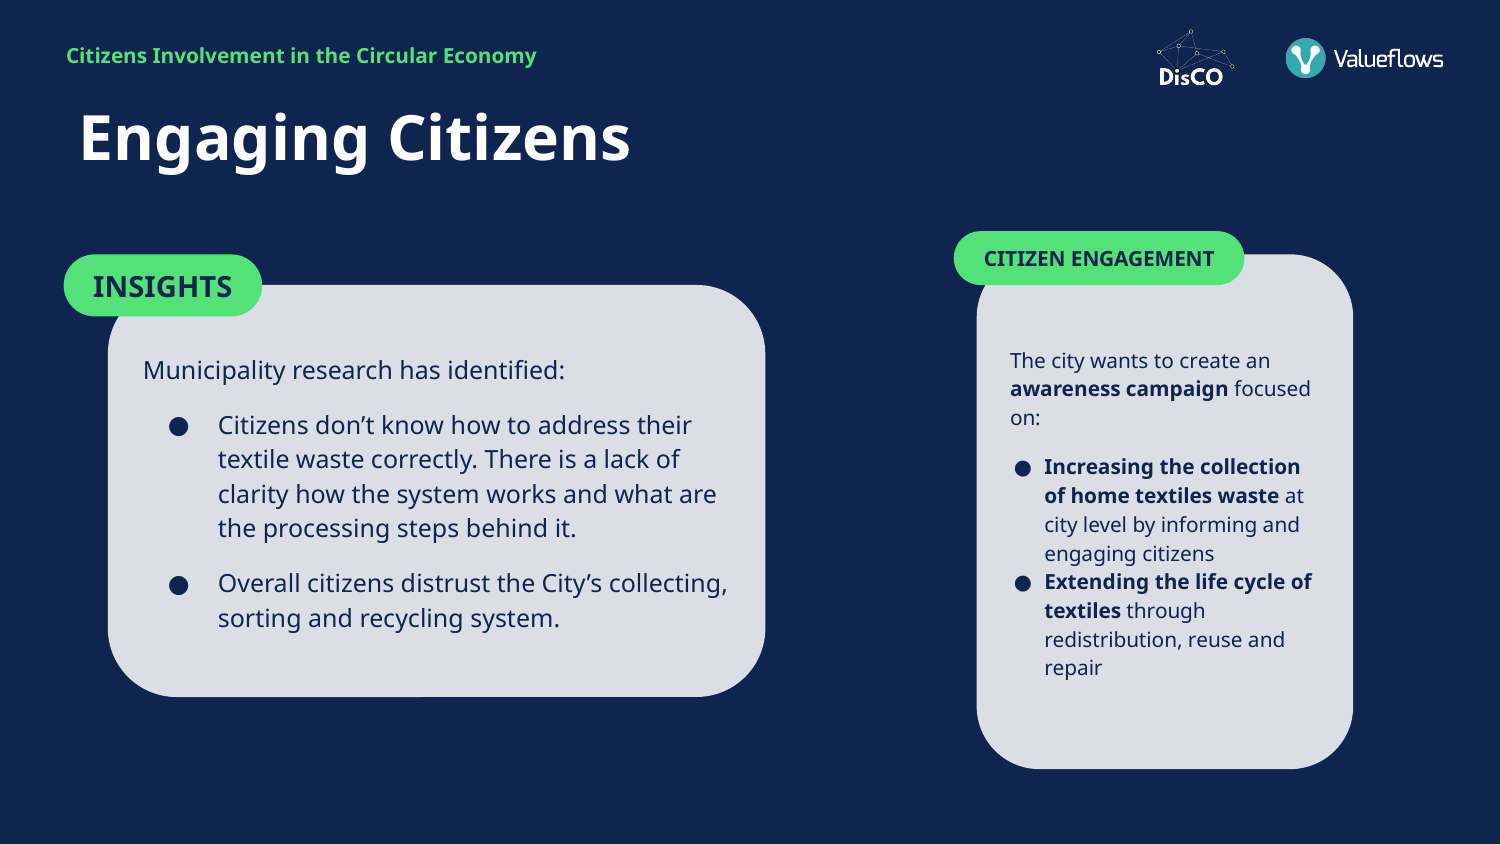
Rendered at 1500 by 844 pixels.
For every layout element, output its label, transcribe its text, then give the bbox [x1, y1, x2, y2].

text_box Municipality research has identified: Citizens don’t know how to address their textile waste correctly. There is a lack of clarity how the system works and what are the processing steps behind it. Overall citizens distrust the City’s collecting, sorting and recycling system. [107, 284, 766, 698]
text_box The city wants to create an awareness campaign focused on: Increasing the collection of home textiles waste at city level by informing and engaging citizens Extending the life cycle of textiles through redistribution, reuse and repair [976, 254, 1354, 770]
title Engaging Citizens [63, 75, 1437, 188]
text_box INSIGHTS [63, 254, 263, 317]
picture [1280, 32, 1449, 83]
picture [1156, 29, 1235, 75]
text_box CITIZEN ENGAGEMENT [953, 231, 1245, 286]
